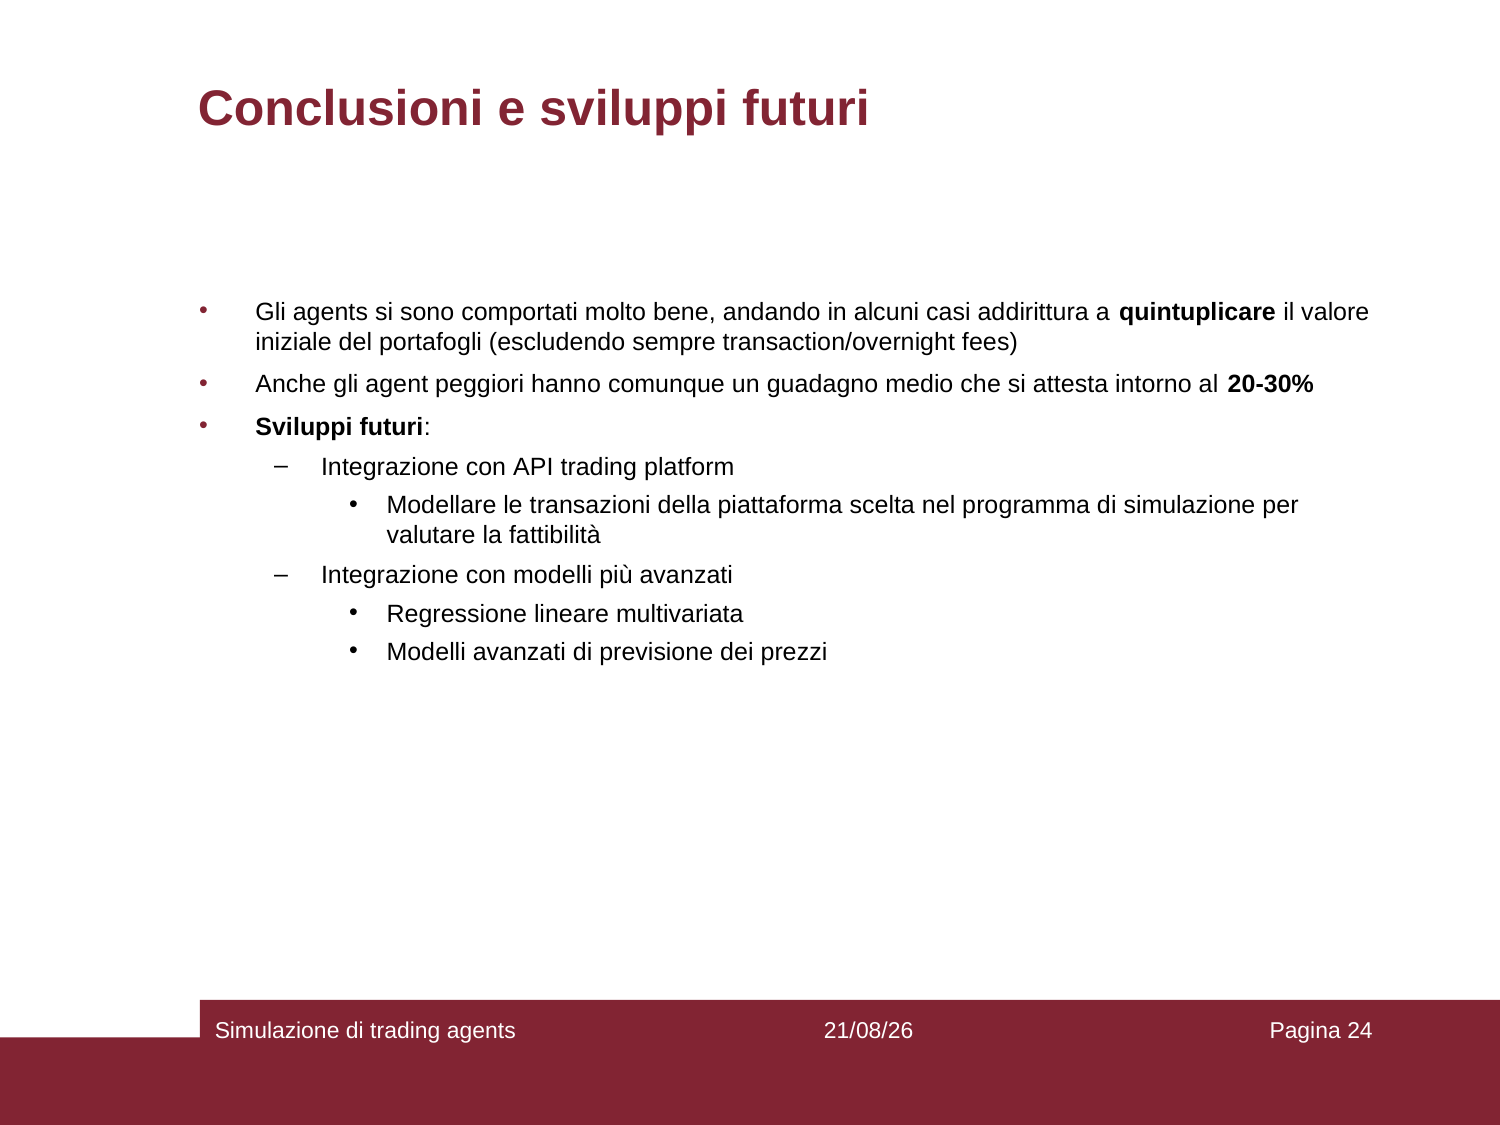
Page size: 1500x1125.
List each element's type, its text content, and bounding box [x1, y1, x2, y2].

list Gli agents si sono comportati molto bene, andando in alcuni casi addirittura a quintuplicare il valore iniziale del portafogli (escludendo sempre transaction/overnight fees) Anche gli agent peggiori hanno comunque un guadagno medio che si attesta intorno al 20-30% Sviluppi futuri: Integrazione con API trading platform Modellare le transazioni della piattaforma scelta nel programma di simulazione per valutare la fattibilità Integrazione con modelli più avanzati Regressione lineare multivariata Modelli avanzati di previsione dei prezzi [184, 287, 1400, 950]
title Conclusioni e sviluppi futuri [183, 67, 1400, 150]
